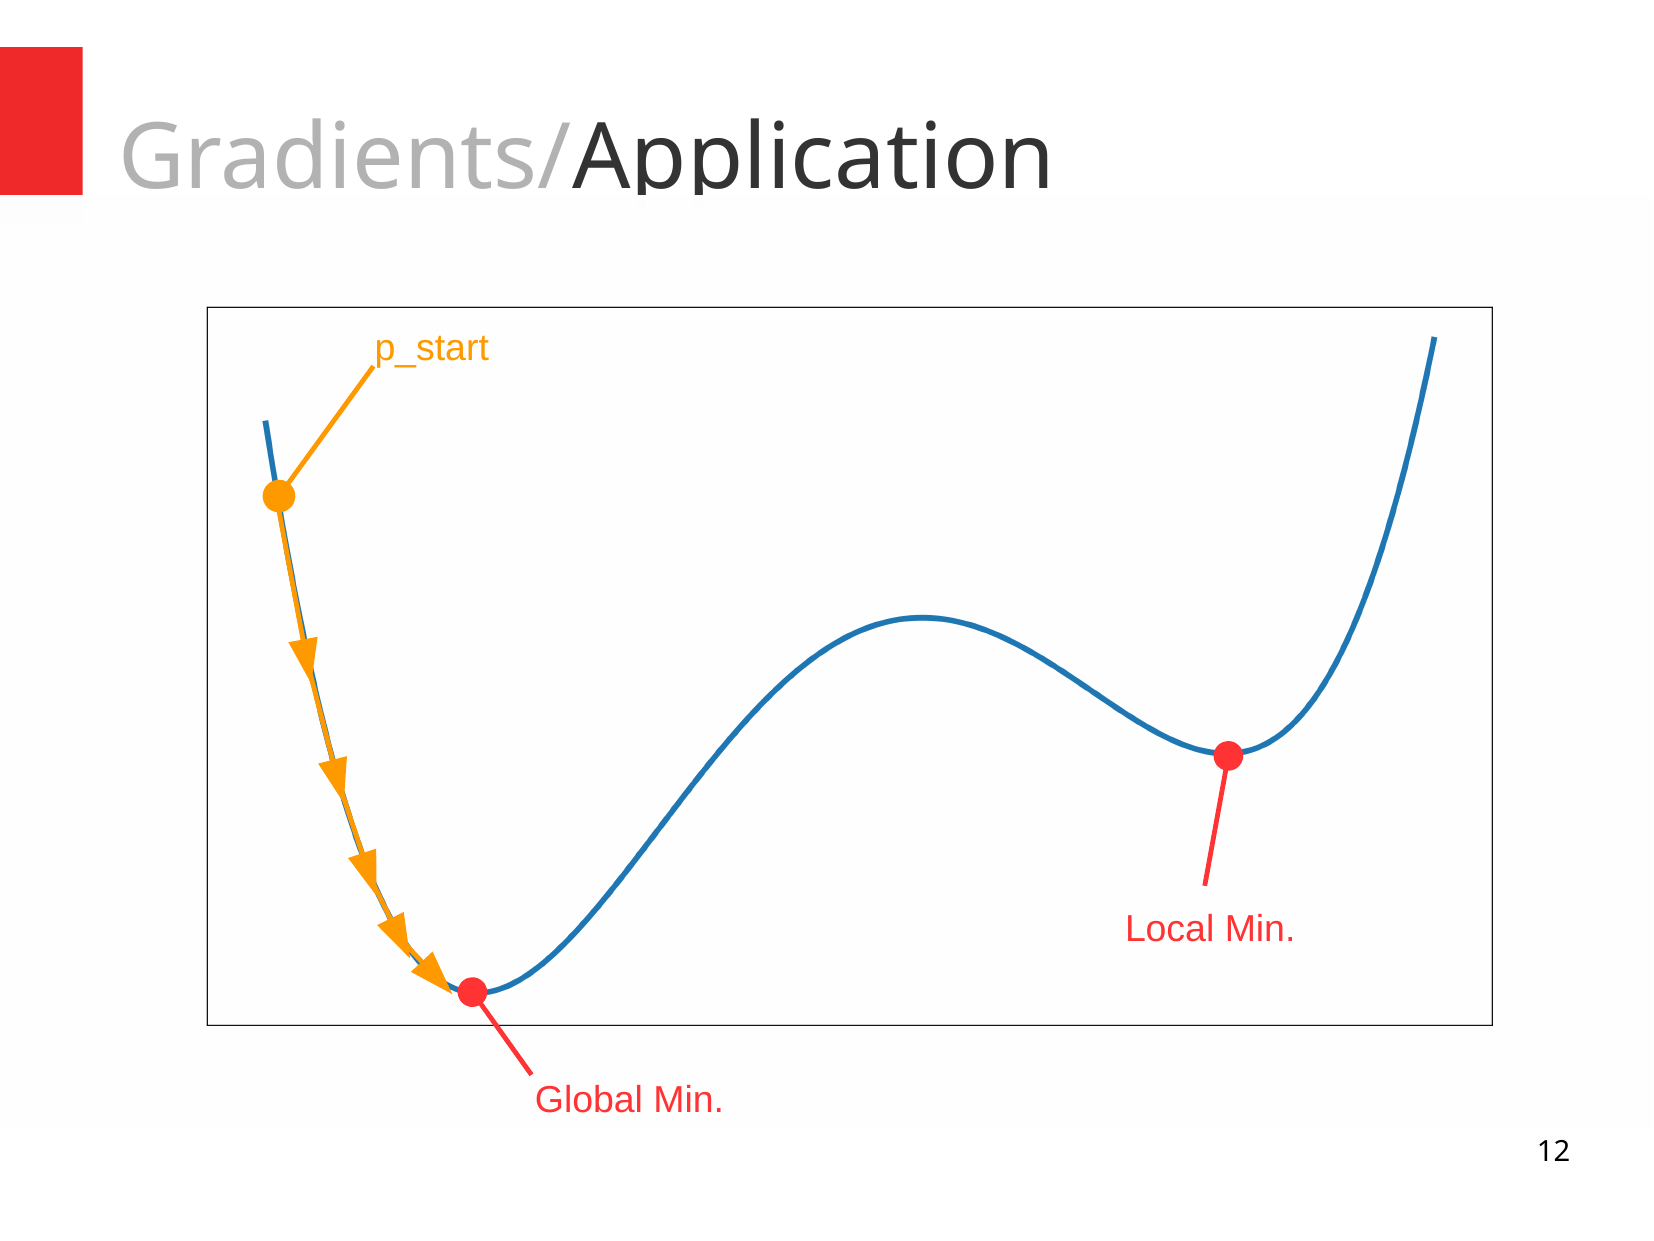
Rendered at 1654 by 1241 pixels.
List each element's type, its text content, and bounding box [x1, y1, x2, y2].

text_box p_start [359, 318, 504, 376]
title Gradients/Application [118, 49, 1571, 195]
text_box Local Min. [1110, 899, 1311, 957]
text_box Global Min. [520, 1071, 740, 1128]
picture [0, 195, 1653, 1128]
